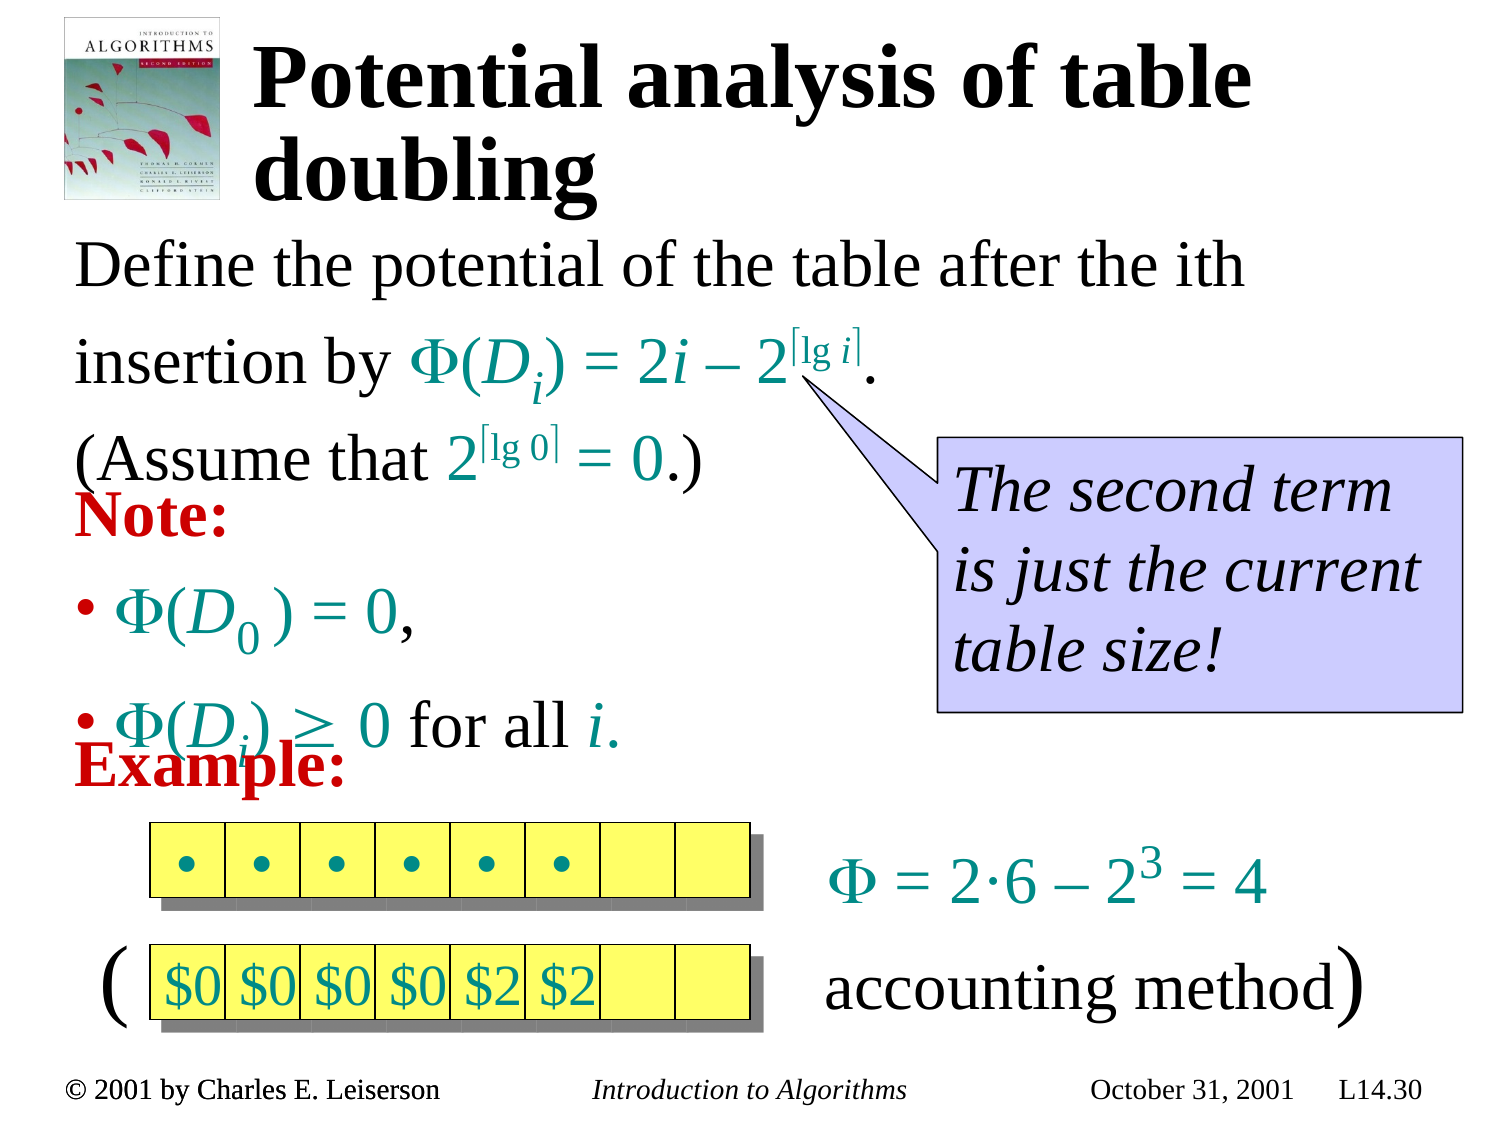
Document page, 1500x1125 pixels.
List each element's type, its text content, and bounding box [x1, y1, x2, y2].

text_box • [450, 822, 525, 898]
text_box Note: (D0 ) = 0, (Di)  0 for all i. [59, 462, 810, 786]
text_box Example: [59, 712, 365, 808]
text_box The second term is just the current table size! [802, 376, 1463, 713]
text_box $2 [525, 944, 600, 1020]
text_box Introduction to Algorithms [577, 1062, 923, 1113]
text_box • [150, 822, 225, 898]
text_box accounting method) [809, 910, 1382, 1036]
text_box • [525, 822, 600, 898]
text_box $0 [300, 944, 375, 1020]
text_box • [375, 822, 450, 898]
text_box ( [84, 910, 146, 1036]
text_box [600, 822, 751, 898]
text_box $0 [375, 944, 450, 1020]
text_box $2 [450, 944, 525, 1020]
text_box Define the potential of the table after the ith insertion by (Di) = 2i – 2lg i. (Assume that 2lg 0 = 0.) [59, 212, 1363, 502]
text_box $0 [225, 944, 300, 1020]
text_box • [300, 822, 375, 898]
text_box • [225, 822, 300, 898]
text_box [600, 944, 751, 1020]
picture [64, 17, 220, 200]
text_box $0 [150, 944, 225, 1020]
text_box October 31, 2001 L14.<number> [982, 1062, 1438, 1113]
text_box  = 2·6 – 23 = 4 [812, 812, 1284, 910]
title Potential analysis of table doubling [237, 24, 1475, 213]
